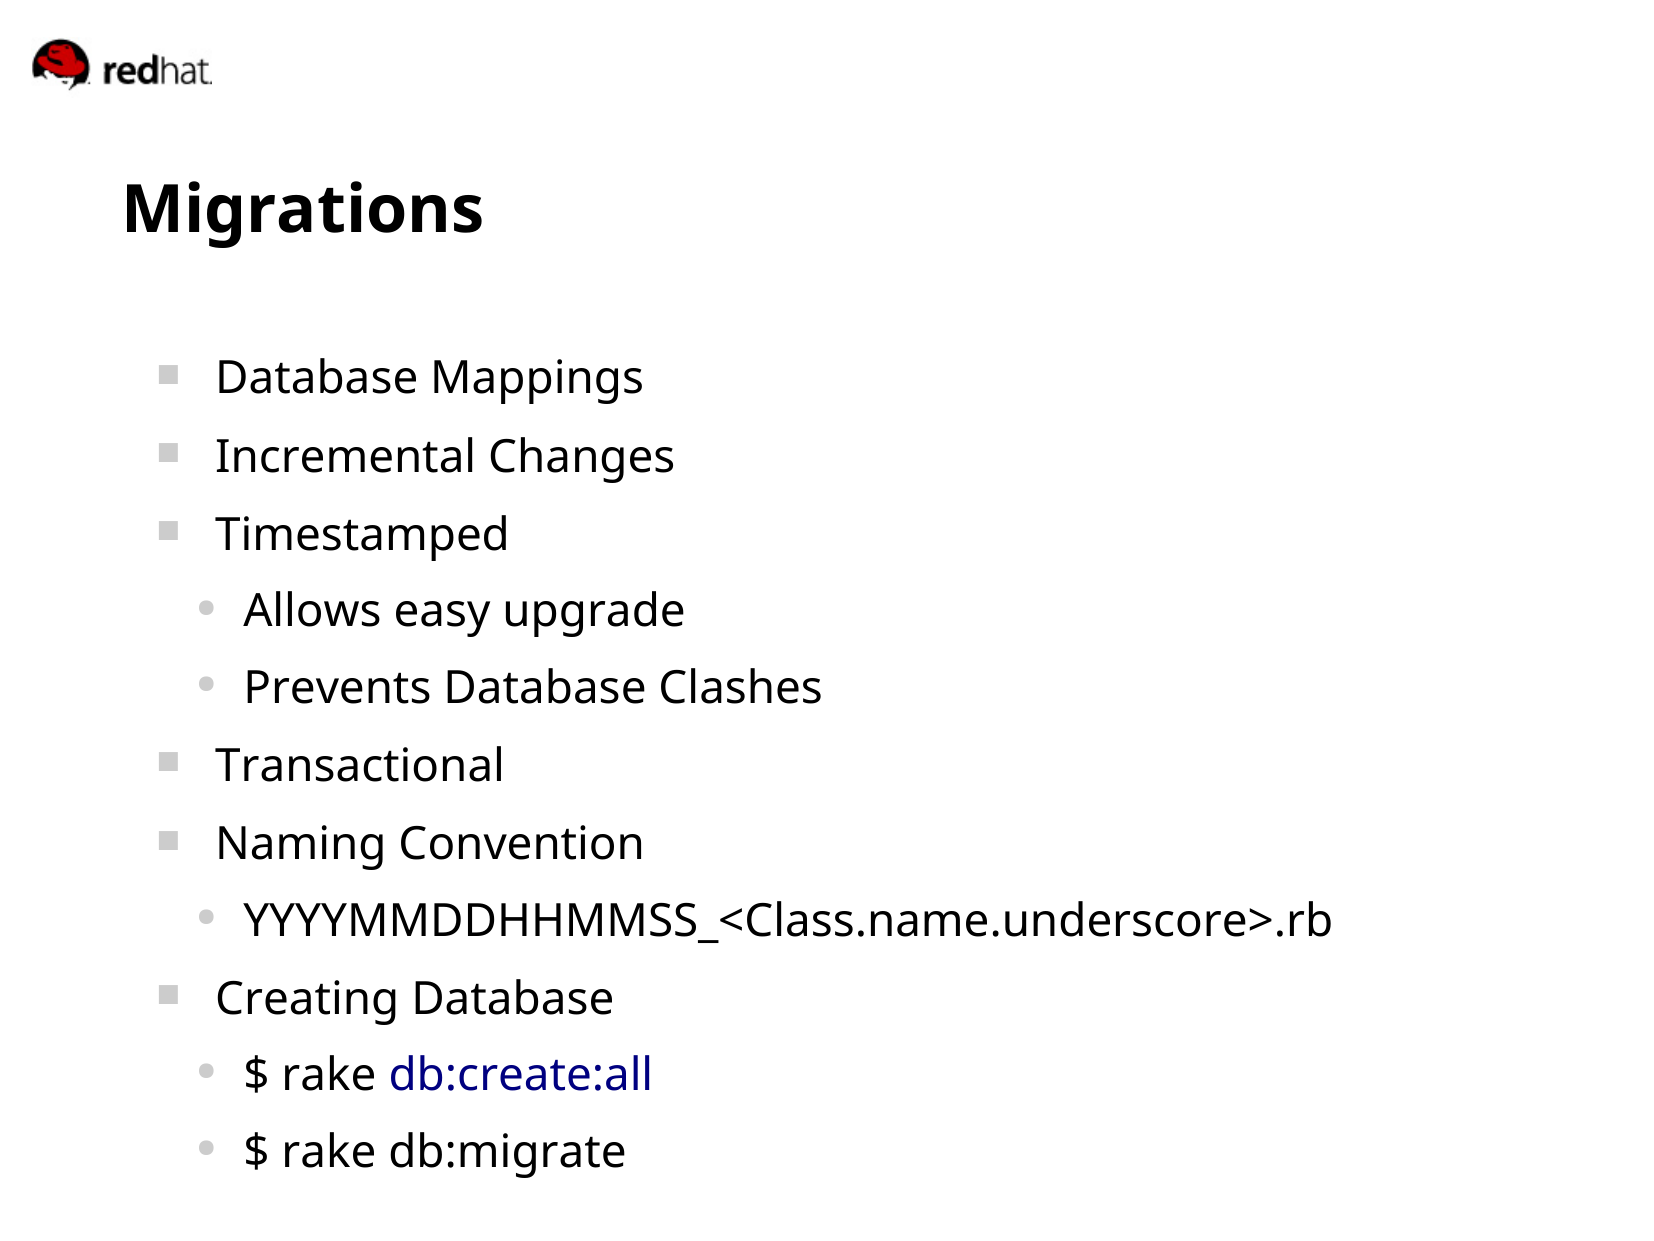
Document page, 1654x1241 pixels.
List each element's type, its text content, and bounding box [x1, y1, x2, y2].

list Database Mappings Incremental Changes Timestamped Allows easy upgrade Prevents Database Clashes Transactional Naming Convention YYYYMMDDHHMMSS_<Class.name.underscore>.rb Creating Database $ rake db:create:all $ rake db:migrate [121, 344, 1534, 1148]
picture [31, 37, 212, 98]
title Migrations [121, 102, 1534, 310]
